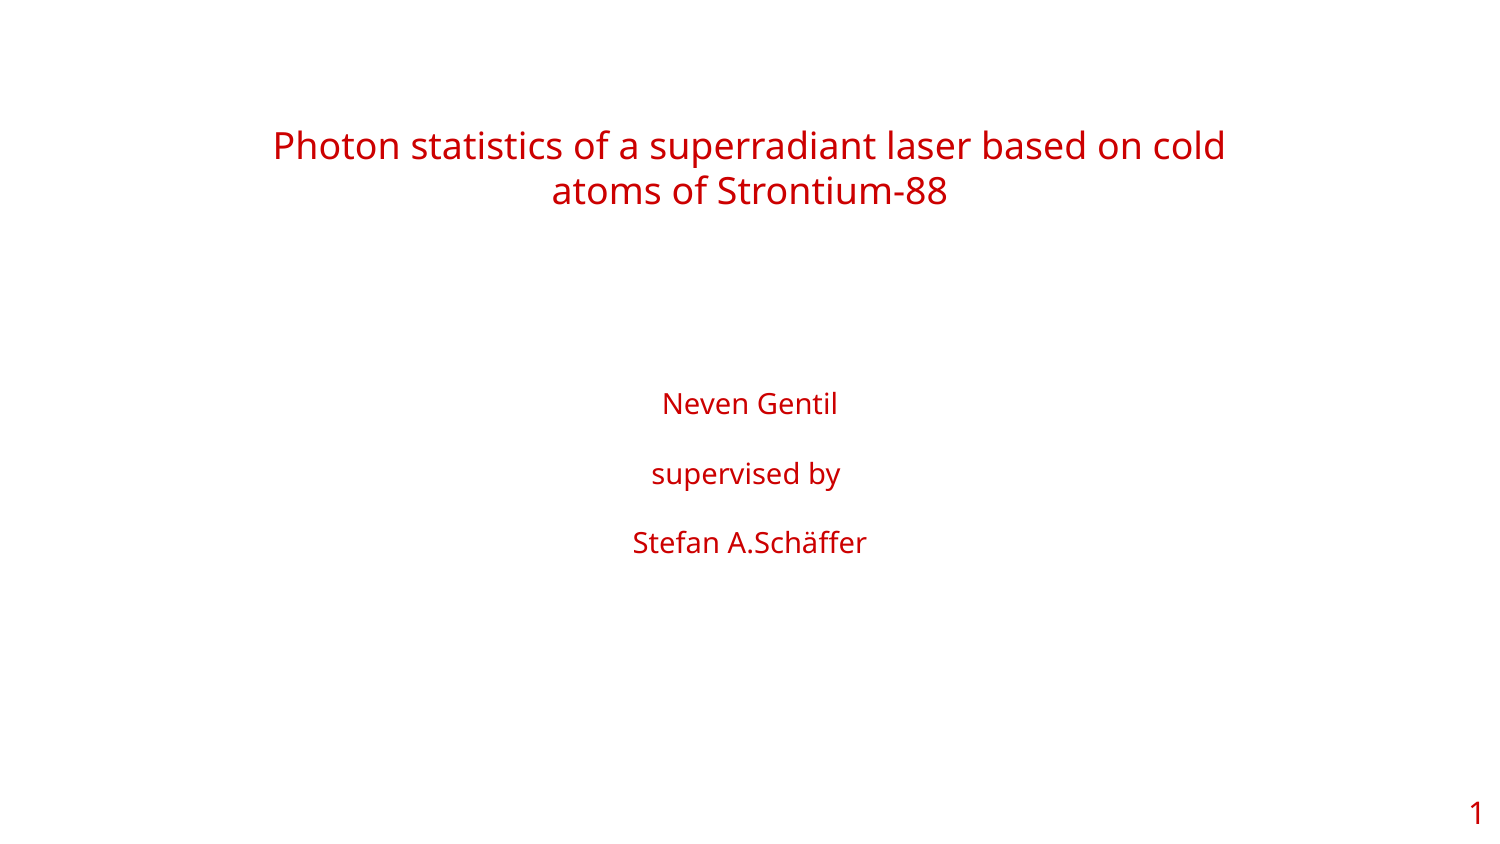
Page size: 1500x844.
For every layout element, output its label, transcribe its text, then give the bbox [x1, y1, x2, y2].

text_box Neven Gentil supervised by Stefan A.Schäffer [409, 369, 1090, 567]
text_box Photon statistics of a superradiant laser based on cold atoms of Strontium-88 [219, 106, 1281, 227]
text_box 1 [1453, 778, 1500, 844]
